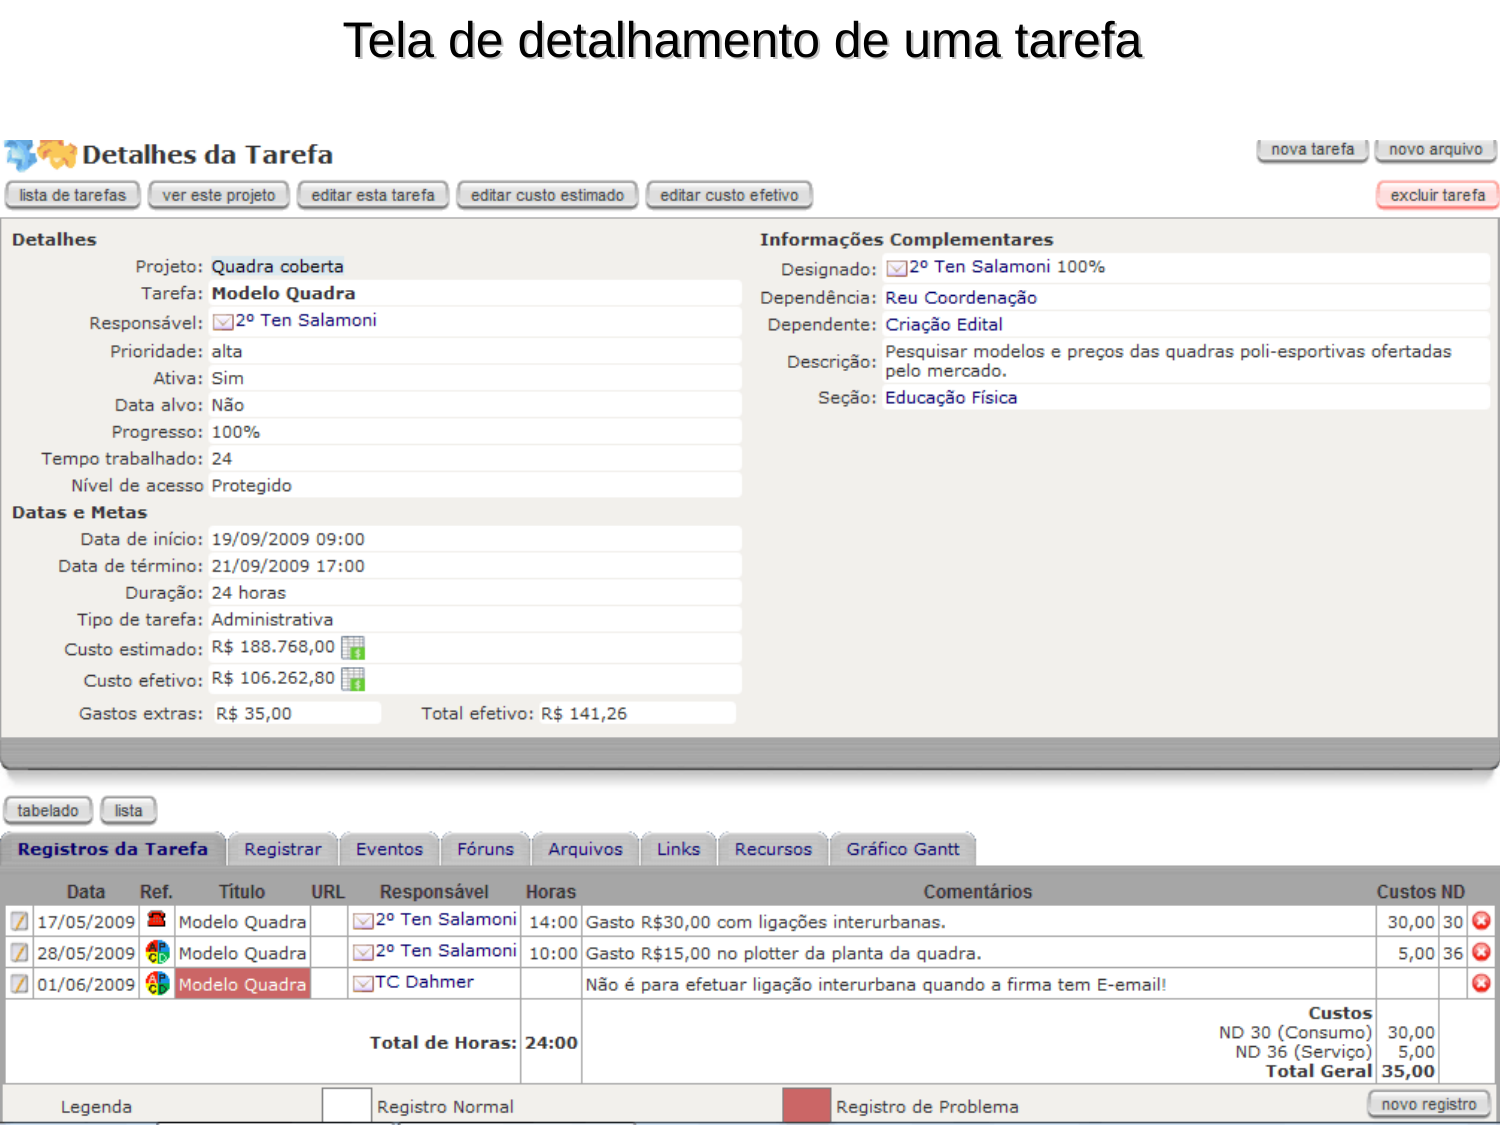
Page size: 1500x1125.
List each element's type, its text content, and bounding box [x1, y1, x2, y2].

text_box Tela de detalhamento de uma tarefa [0, 0, 1500, 76]
picture [0, 140, 1500, 1125]
